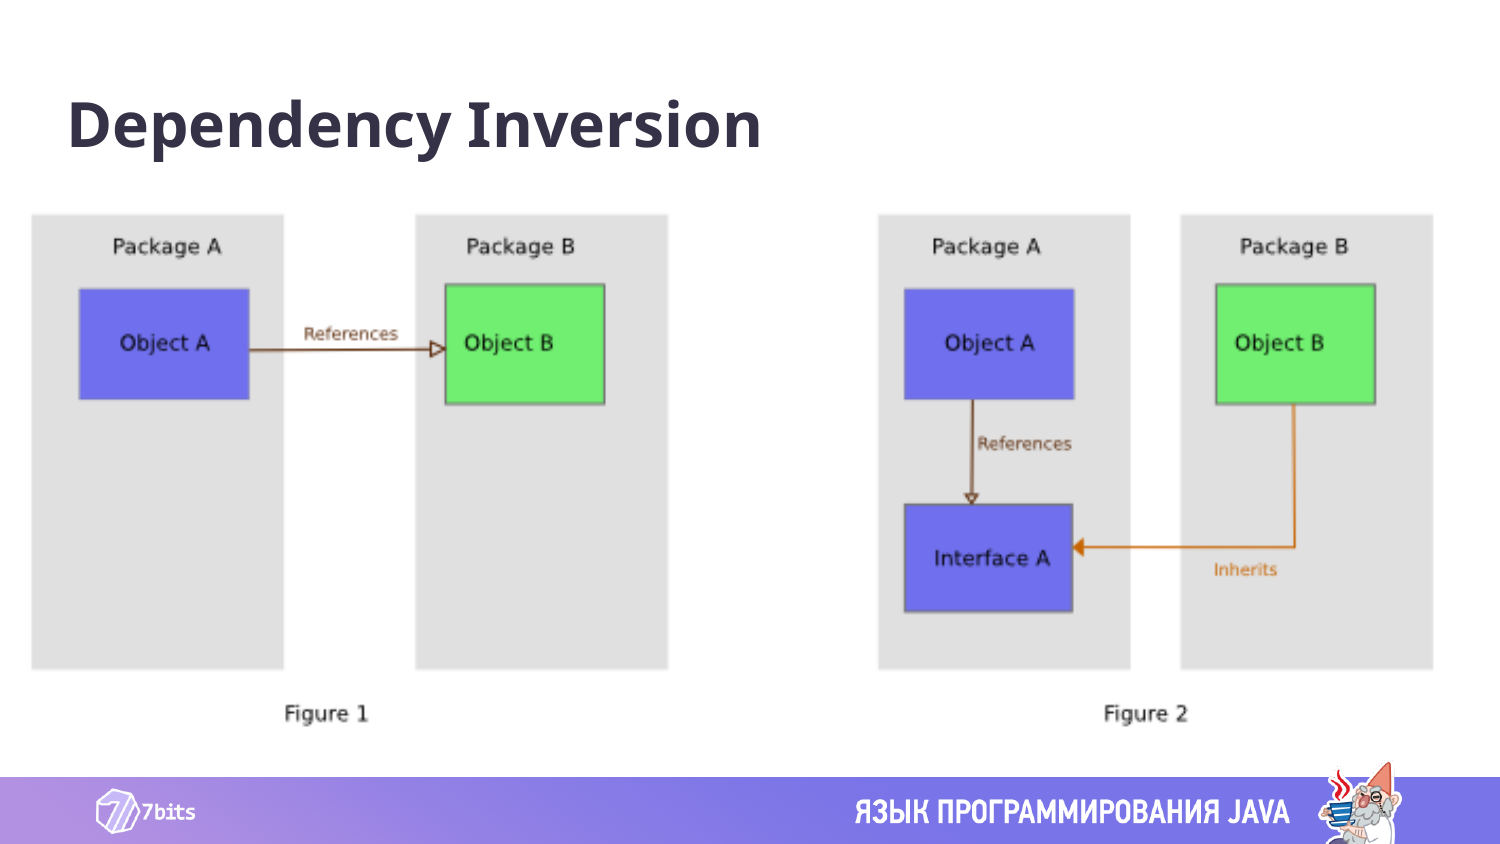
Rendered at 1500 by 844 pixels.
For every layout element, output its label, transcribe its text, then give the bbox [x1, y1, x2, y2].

title Dependency Inversion [51, 69, 1449, 164]
picture [0, 175, 1500, 844]
